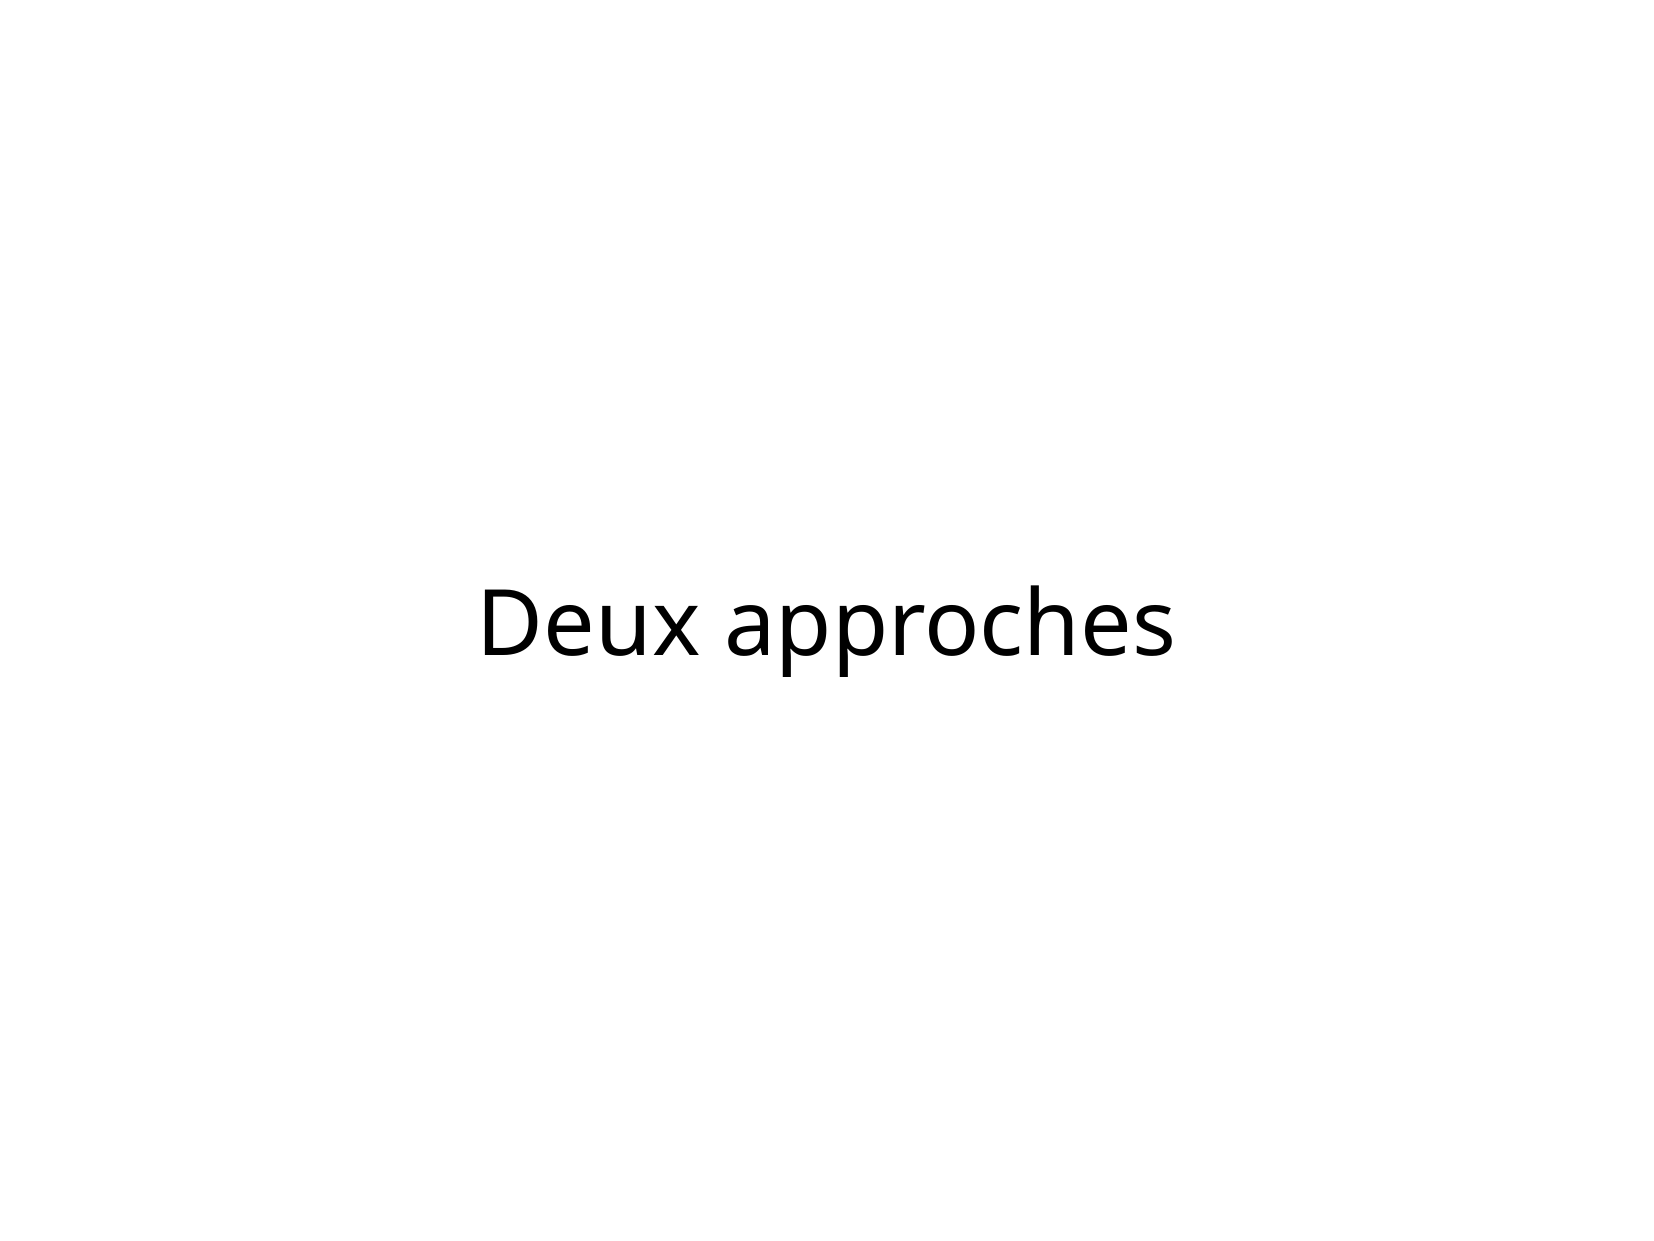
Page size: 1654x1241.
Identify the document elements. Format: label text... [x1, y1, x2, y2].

title Deux approches [82, 516, 1571, 724]
